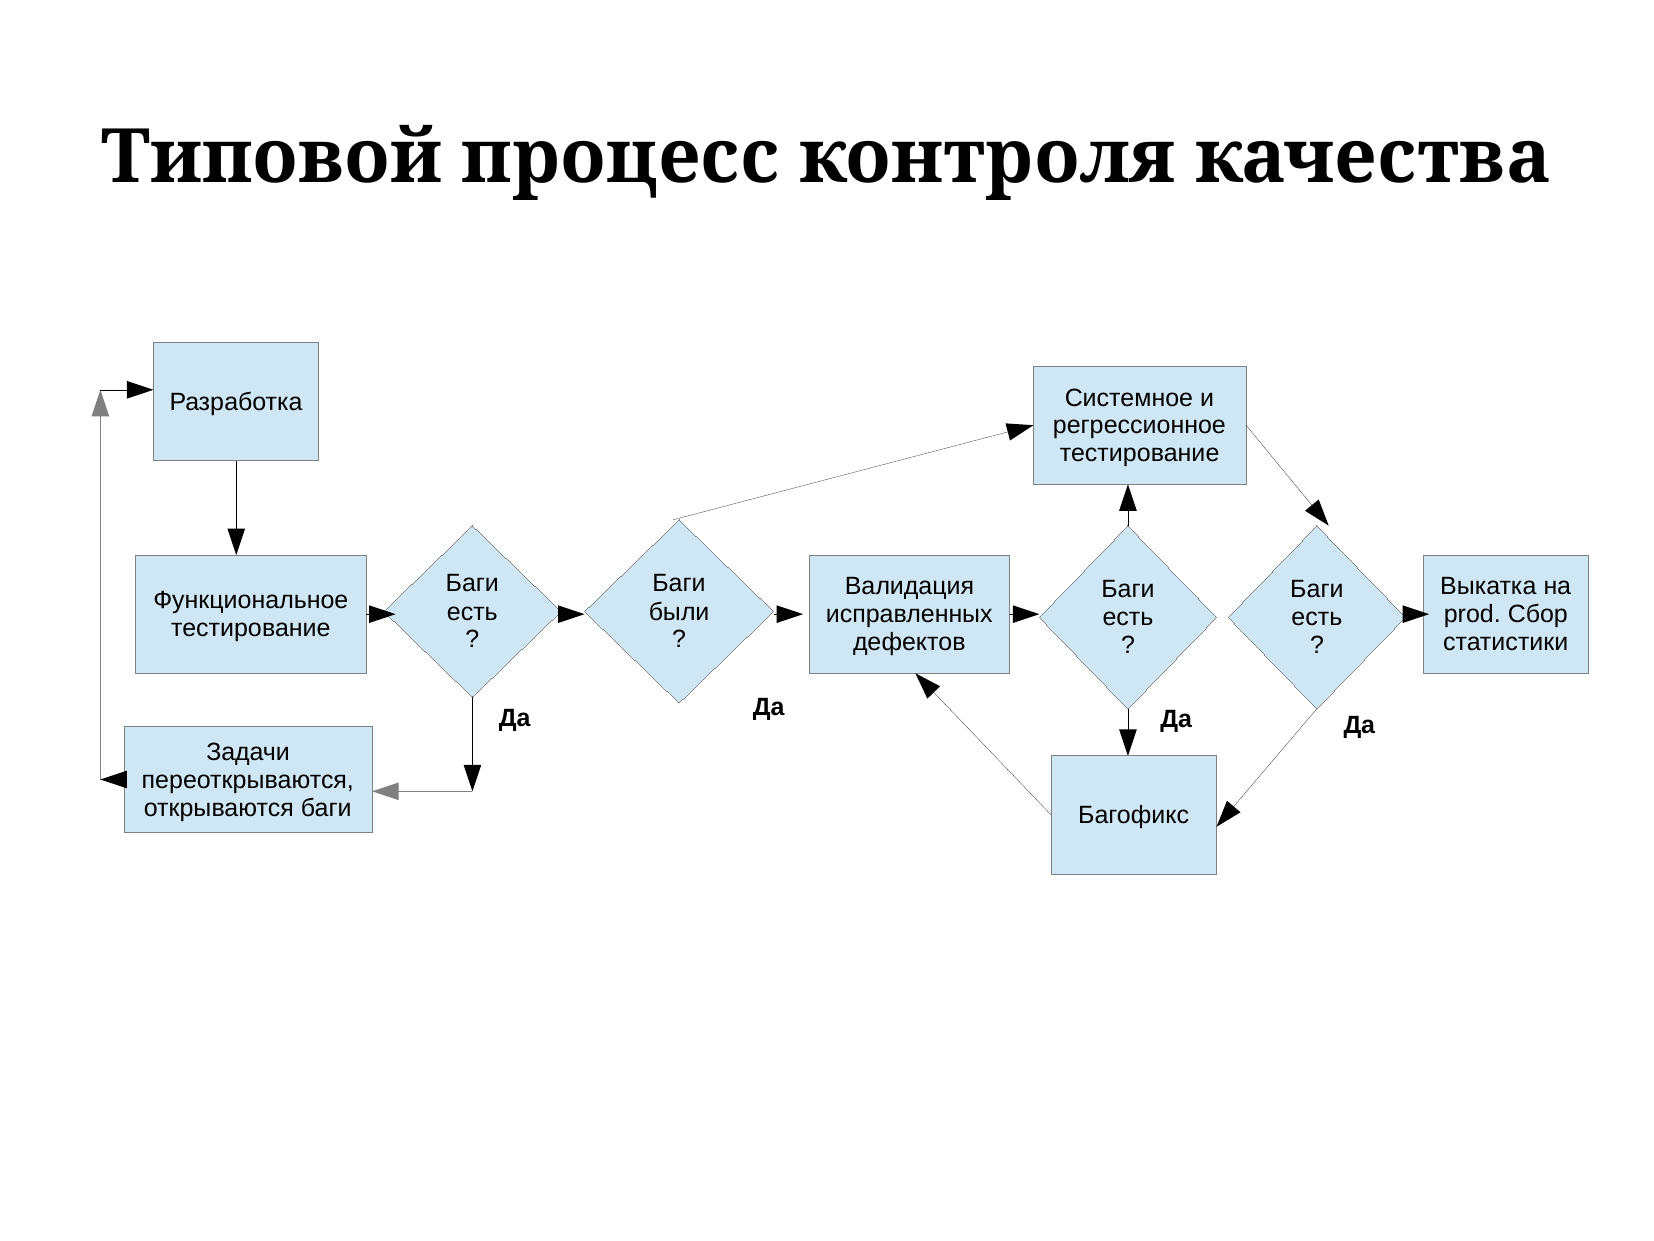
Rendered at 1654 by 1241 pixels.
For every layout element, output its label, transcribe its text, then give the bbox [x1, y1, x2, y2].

text_box Задачи переоткрываются, открываются баги [124, 726, 373, 833]
text_box Баги были ? [584, 519, 774, 703]
text_box Валидация исправленных дефектов [809, 555, 1010, 674]
text_box Разработка [153, 342, 319, 461]
text_box Системное и регрессионное тестирование [1033, 366, 1247, 485]
text_box Да [1145, 696, 1229, 740]
text_box Баги есть? [385, 525, 558, 697]
text_box [82, 290, 1571, 1010]
text_box Да [738, 685, 821, 728]
text_box Да [1328, 702, 1412, 746]
title Типовой процесс контроля качества [82, 49, 1571, 257]
text_box Функциональное тестирование [135, 555, 367, 674]
text_box Да [484, 696, 567, 740]
text_box Баги есть? [1039, 525, 1217, 709]
text_box Выкатка на prod. Сбор статистики [1423, 555, 1589, 674]
text_box Багофикс [1051, 755, 1217, 875]
text_box Баги есть? [1228, 525, 1402, 708]
